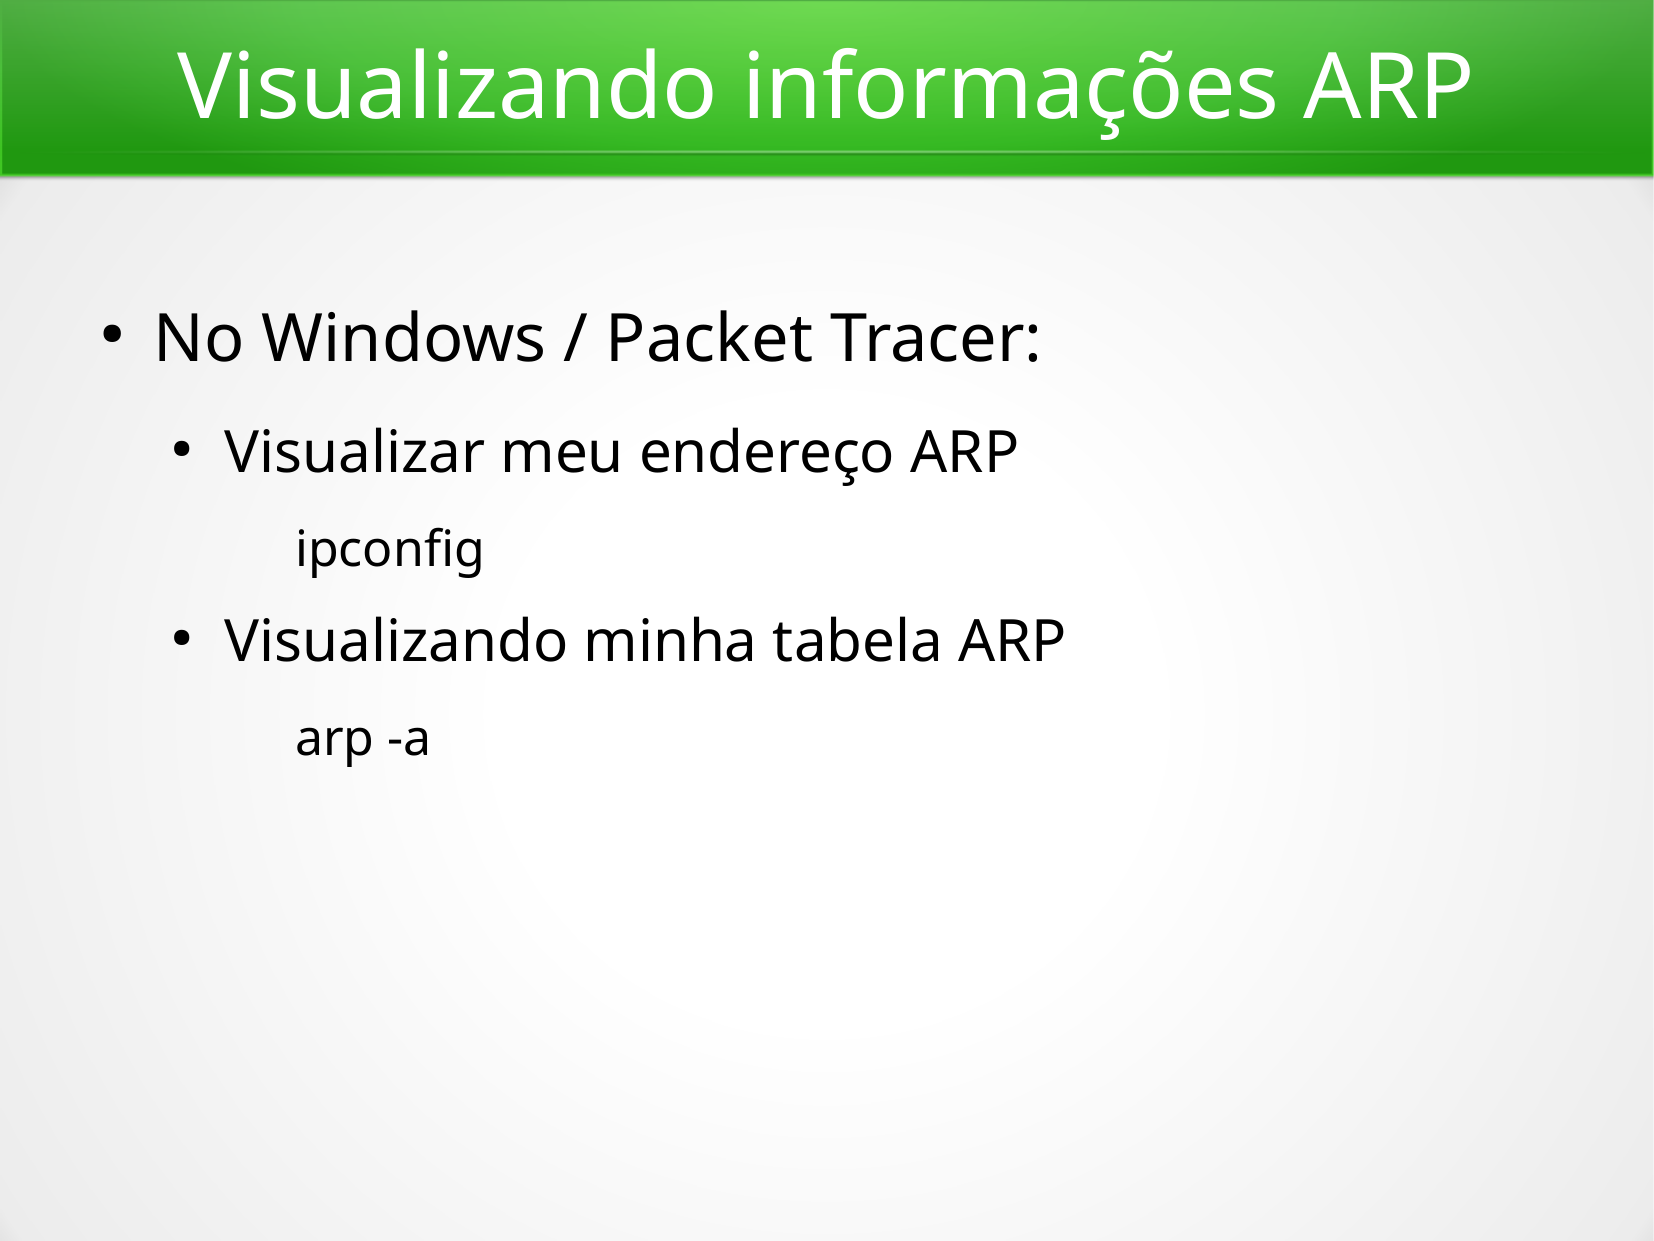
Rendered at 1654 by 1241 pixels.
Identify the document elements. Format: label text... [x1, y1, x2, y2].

title Visualizando informações ARP [82, 11, 1571, 154]
list No Windows / Packet Tracer: Visualizar meu endereço ARP ipconfig Visualizando minha tabela ARP arp -a [82, 290, 1571, 1010]
picture [0, 0, 1654, 1241]
